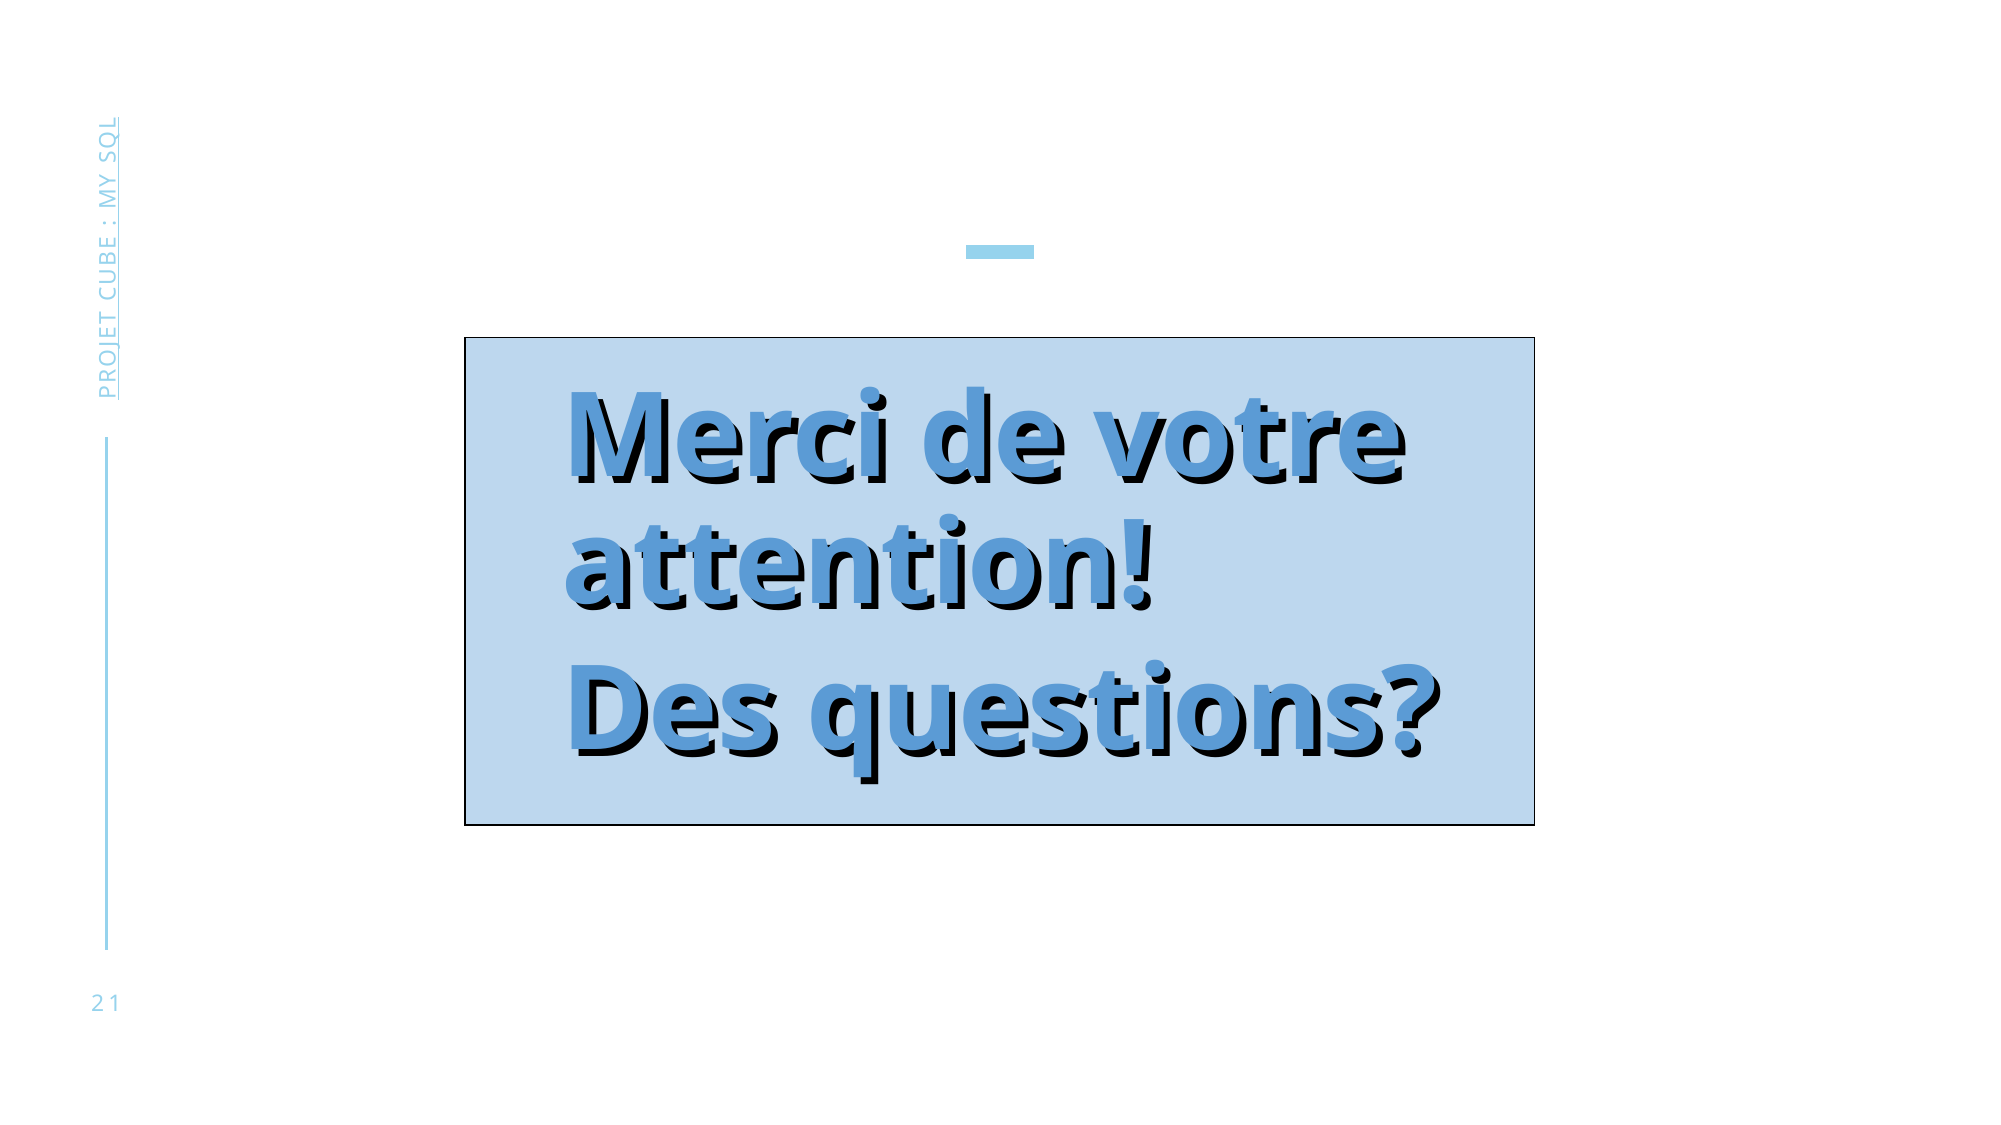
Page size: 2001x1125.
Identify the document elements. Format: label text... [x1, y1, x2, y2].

text_box Projet cube : my sql [90, 36, 123, 400]
list Merci de votre attention! Des questions? [317, 146, 1773, 979]
text_box 21 [68, 987, 144, 1018]
